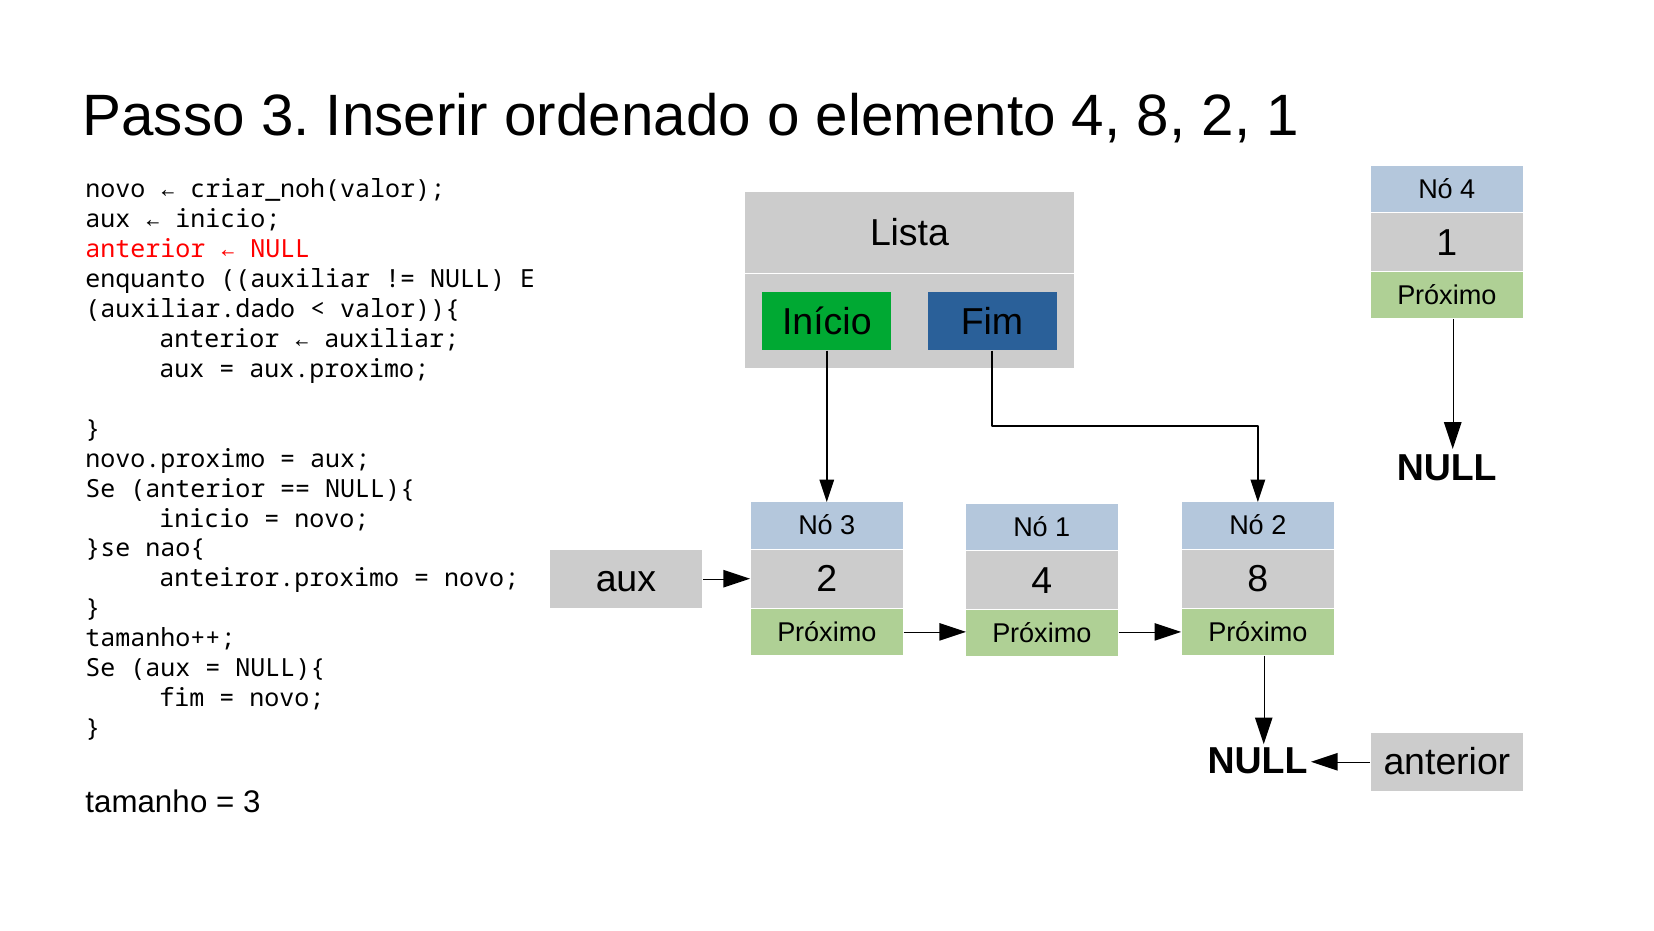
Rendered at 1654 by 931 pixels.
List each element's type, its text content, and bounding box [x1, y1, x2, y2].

text_box NULL [1382, 439, 1512, 497]
text_box Próximo [965, 609, 1119, 657]
text_box Nó 3 [750, 501, 904, 550]
text_box Nó 2 [1181, 501, 1335, 550]
text_box Início [761, 291, 892, 351]
text_box 8 [1181, 550, 1335, 608]
text_box Fim [927, 291, 1058, 351]
text_box Próximo [750, 608, 904, 656]
text_box 2 [750, 550, 904, 608]
text_box novo ← criar_noh(valor); aux ← inicio; anterior ← NULL enquanto ((auxiliar != NULL) E (auxiliar.dado < valor)){ anterior ← auxiliar; aux = aux.proximo; } novo.proximo = aux; Se (anterior == NULL){ inicio = novo; }se nao{ anteiror.proximo = novo; } tamanho++; Se (aux = NULL){ fim = novo; } [70, 165, 615, 779]
text_box Próximo [1181, 608, 1335, 656]
text_box [744, 273, 1075, 369]
title Passo 3. Inserir ordenado o elemento 4, 8, 2, 1 [82, 37, 1571, 193]
text_box Lista [744, 191, 1075, 273]
text_box anterior [1370, 732, 1524, 792]
text_box 1 [1370, 213, 1524, 271]
text_box 4 [965, 551, 1119, 609]
text_box Nó 4 [1370, 165, 1524, 213]
text_box Nó 1 [965, 503, 1119, 551]
text_box aux [549, 549, 703, 609]
text_box tamanho = 3 [70, 779, 276, 827]
text_box Próximo [1370, 271, 1524, 319]
text_box NULL [1192, 732, 1323, 790]
